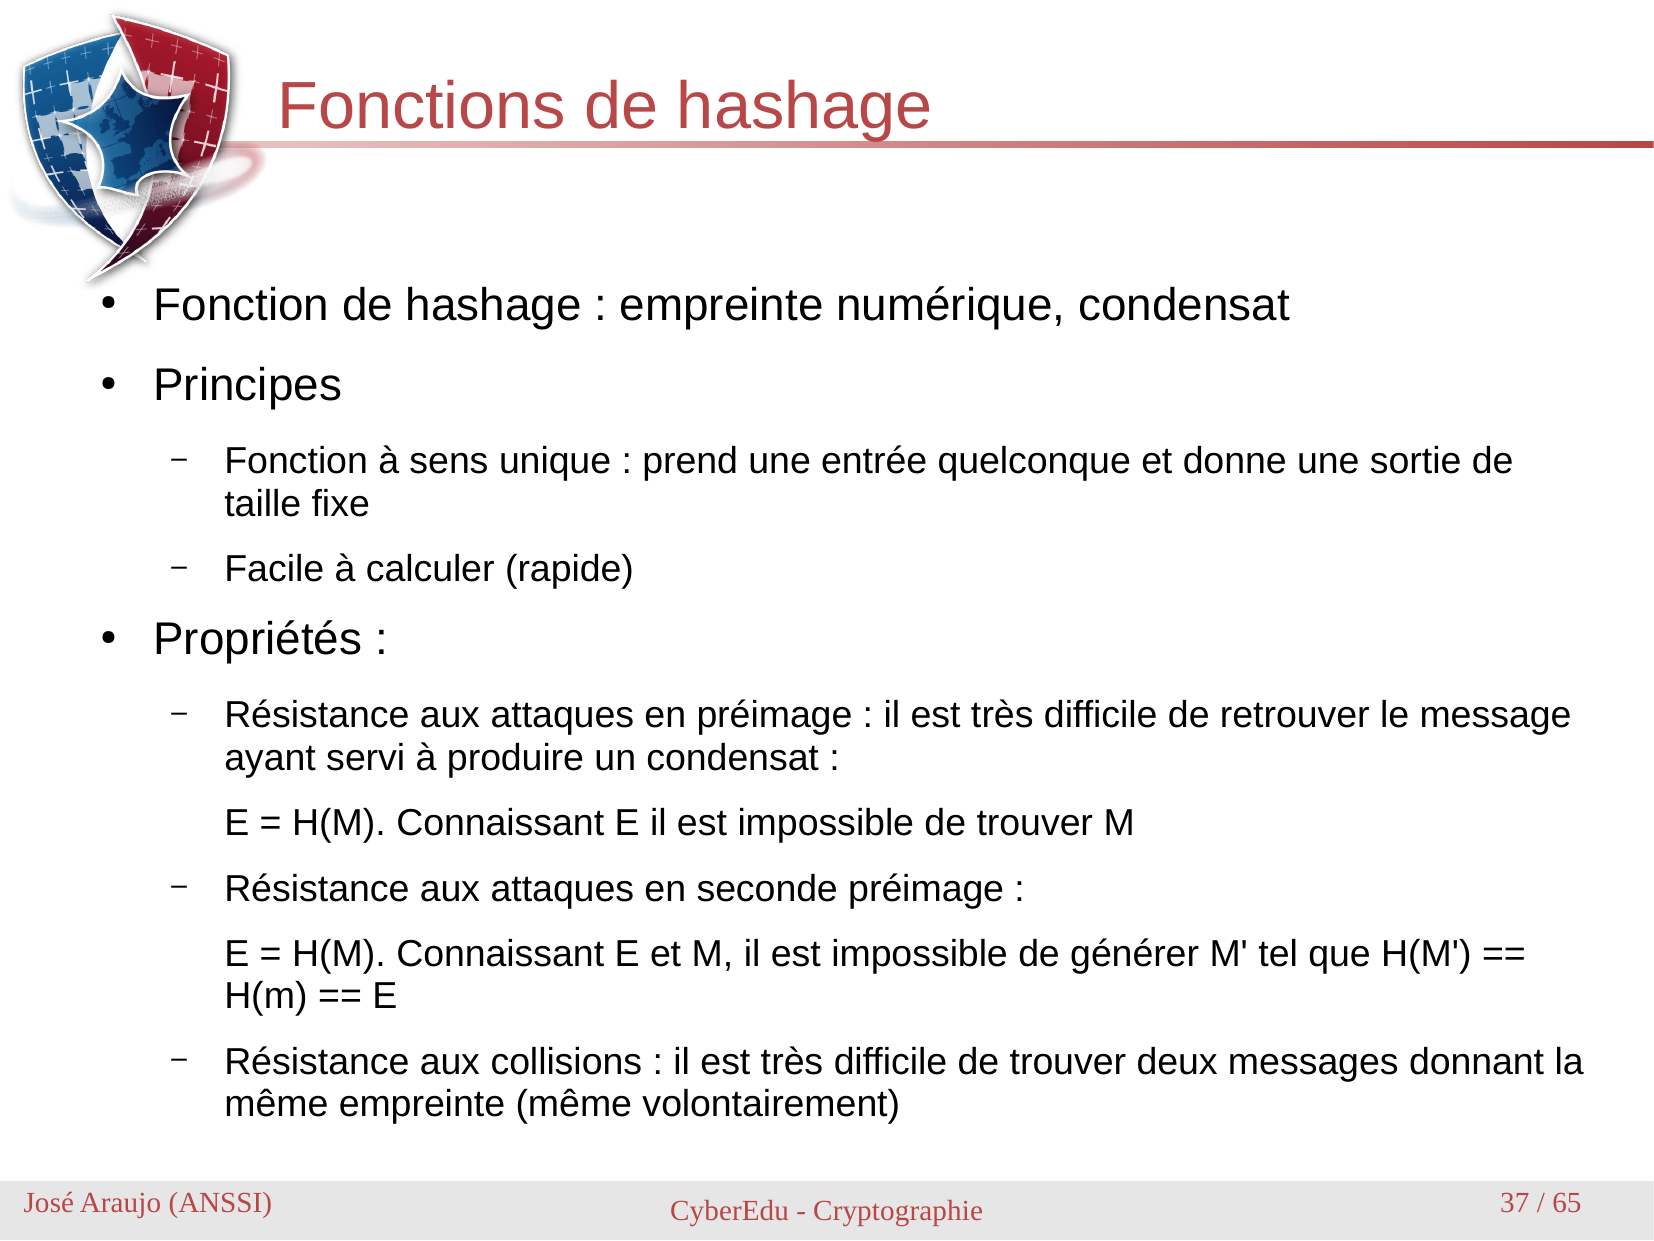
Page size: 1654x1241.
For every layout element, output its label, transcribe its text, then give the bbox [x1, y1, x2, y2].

picture [0, 0, 272, 290]
list Fonction de hashage : empreinte numérique, condensat Principes Fonction à sens unique : prend une entrée quelconque et donne une sortie de taille fixe Facile à calculer (rapide) Propriétés : Résistance aux attaques en préimage : il est très difficile de retrouver le message ayant servi à produire un condensat : E = H(M). Connaissant E il est impossible de trouver M Résistance aux attaques en seconde préimage : E = H(M). Connaissant E et M, il est impossible de générer M' tel que H(M') == H(m) == E Résistance aux collisions : il est très difficile de trouver deux messages donnant la même empreinte (même volontairement) [82, 278, 1595, 1170]
title Fonctions de hashage [277, 49, 1642, 237]
